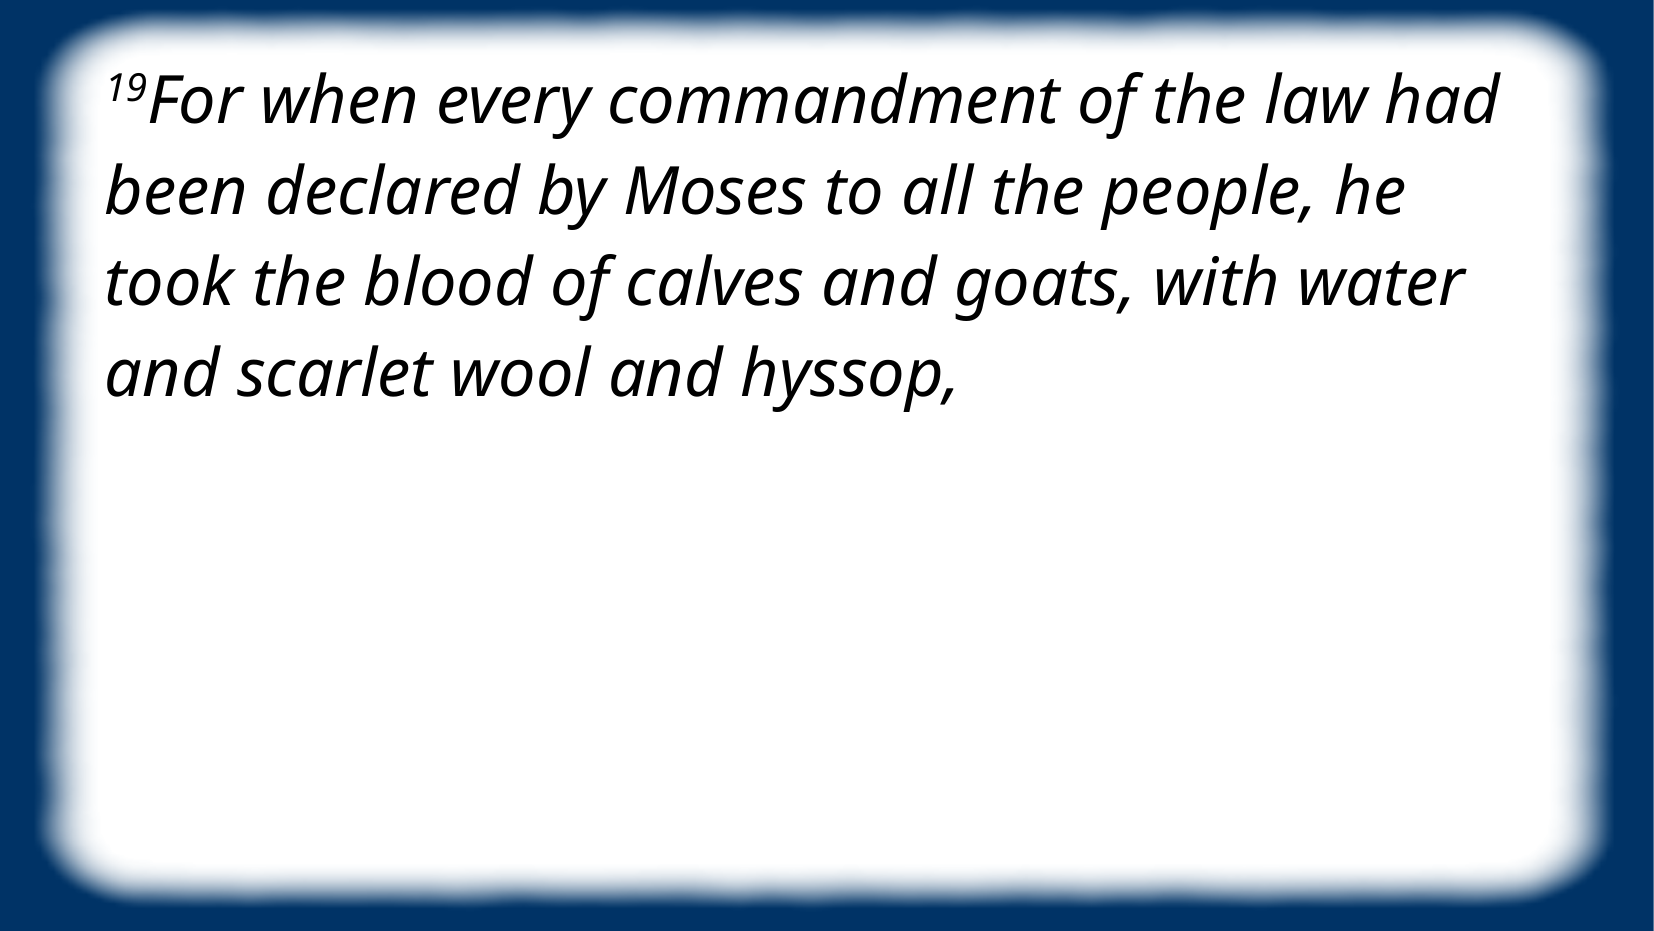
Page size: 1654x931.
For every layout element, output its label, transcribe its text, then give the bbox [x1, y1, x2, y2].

text_box 19For when every commandment of the law had been declared by Moses to all the people, he took the blood of calves and goats, with water and scarlet wool and hyssop, [90, 45, 1561, 415]
picture [0, 0, 1654, 931]
